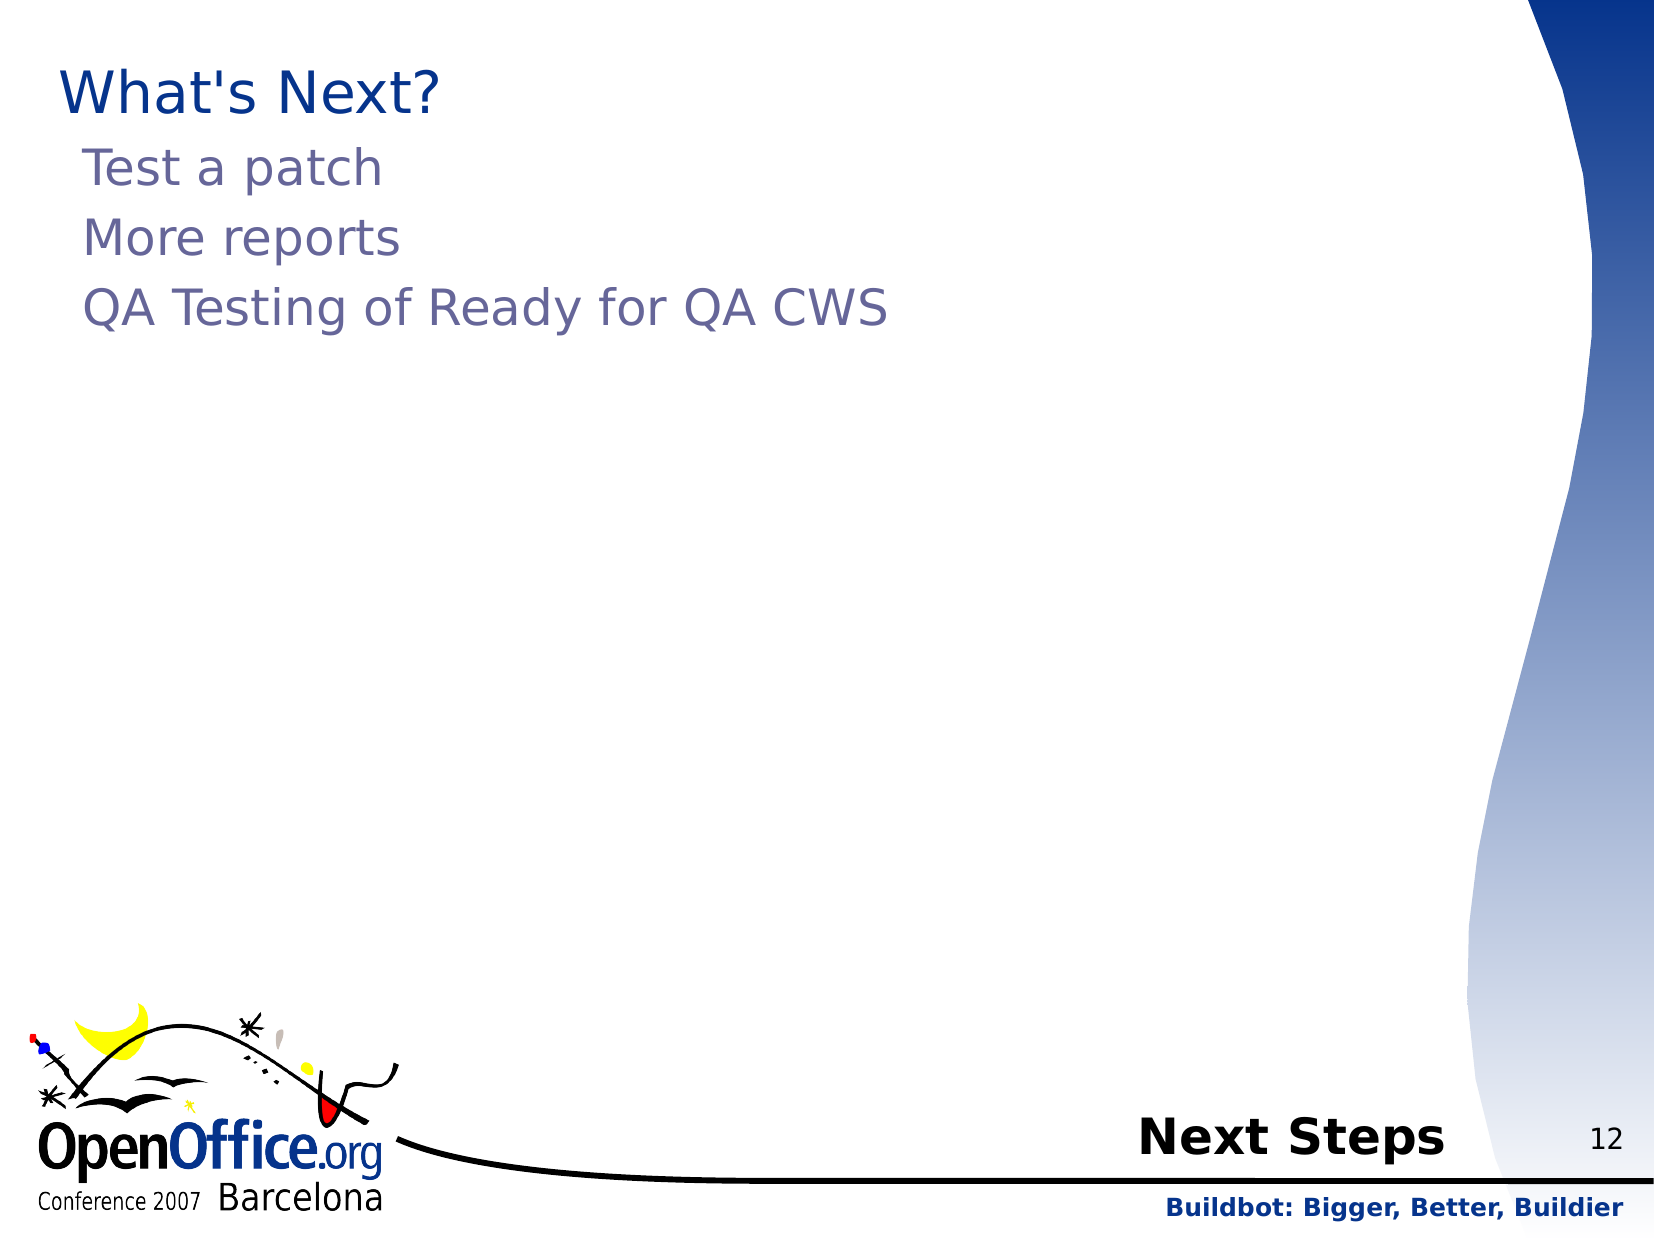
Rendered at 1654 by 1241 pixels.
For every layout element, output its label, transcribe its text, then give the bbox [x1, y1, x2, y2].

title Next Steps [531, 1099, 1447, 1174]
list What's Next? Test a patch More reports QA Testing of Ready for QA CWS [59, 59, 1418, 931]
picture [29, 1003, 399, 1211]
